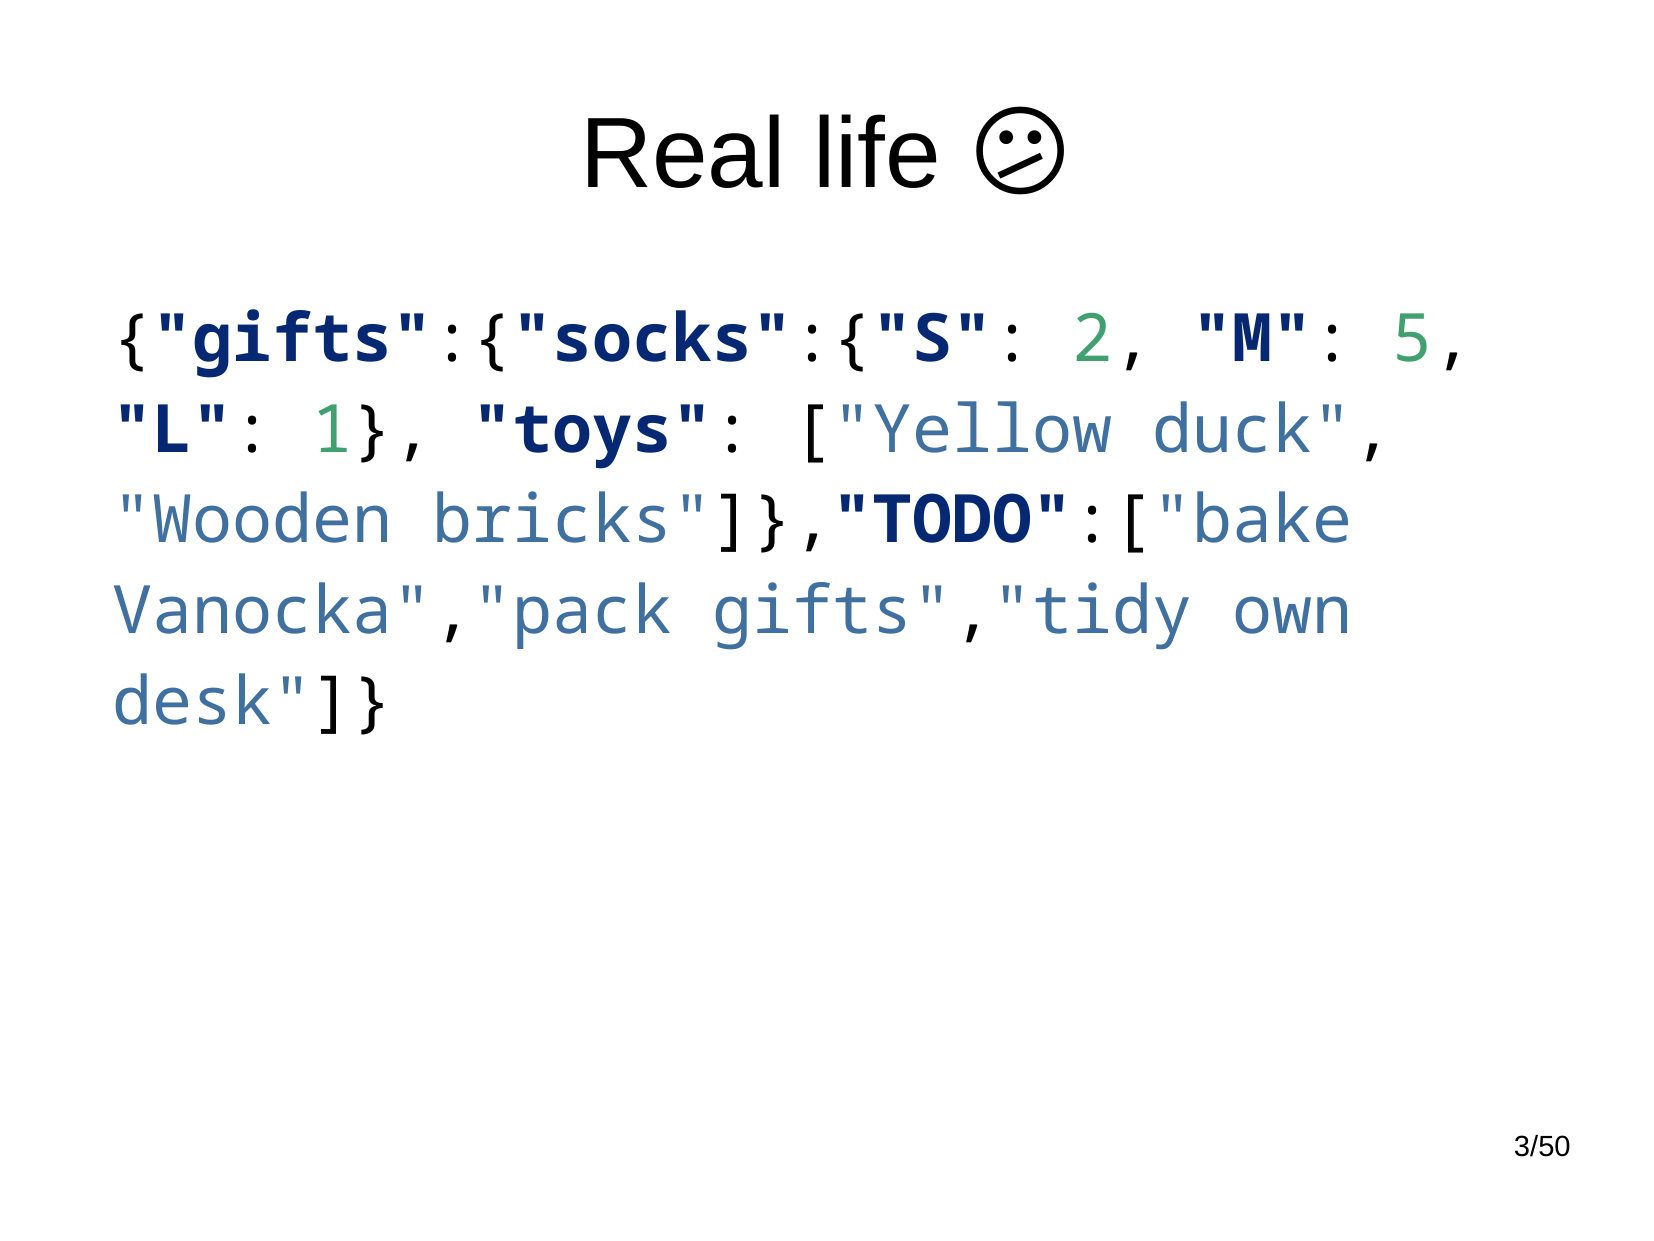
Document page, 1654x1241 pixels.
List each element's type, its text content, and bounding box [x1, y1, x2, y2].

title Real life 😕 [82, 97, 1571, 209]
list {"gifts":{"socks":{"S": 2, "M": 5, "L": 1}, "toys": ["Yellow duck", "Wooden bricks"]},"TODO":["bake Vanocka","pack gifts","tidy own desk"]} [82, 290, 1571, 1010]
